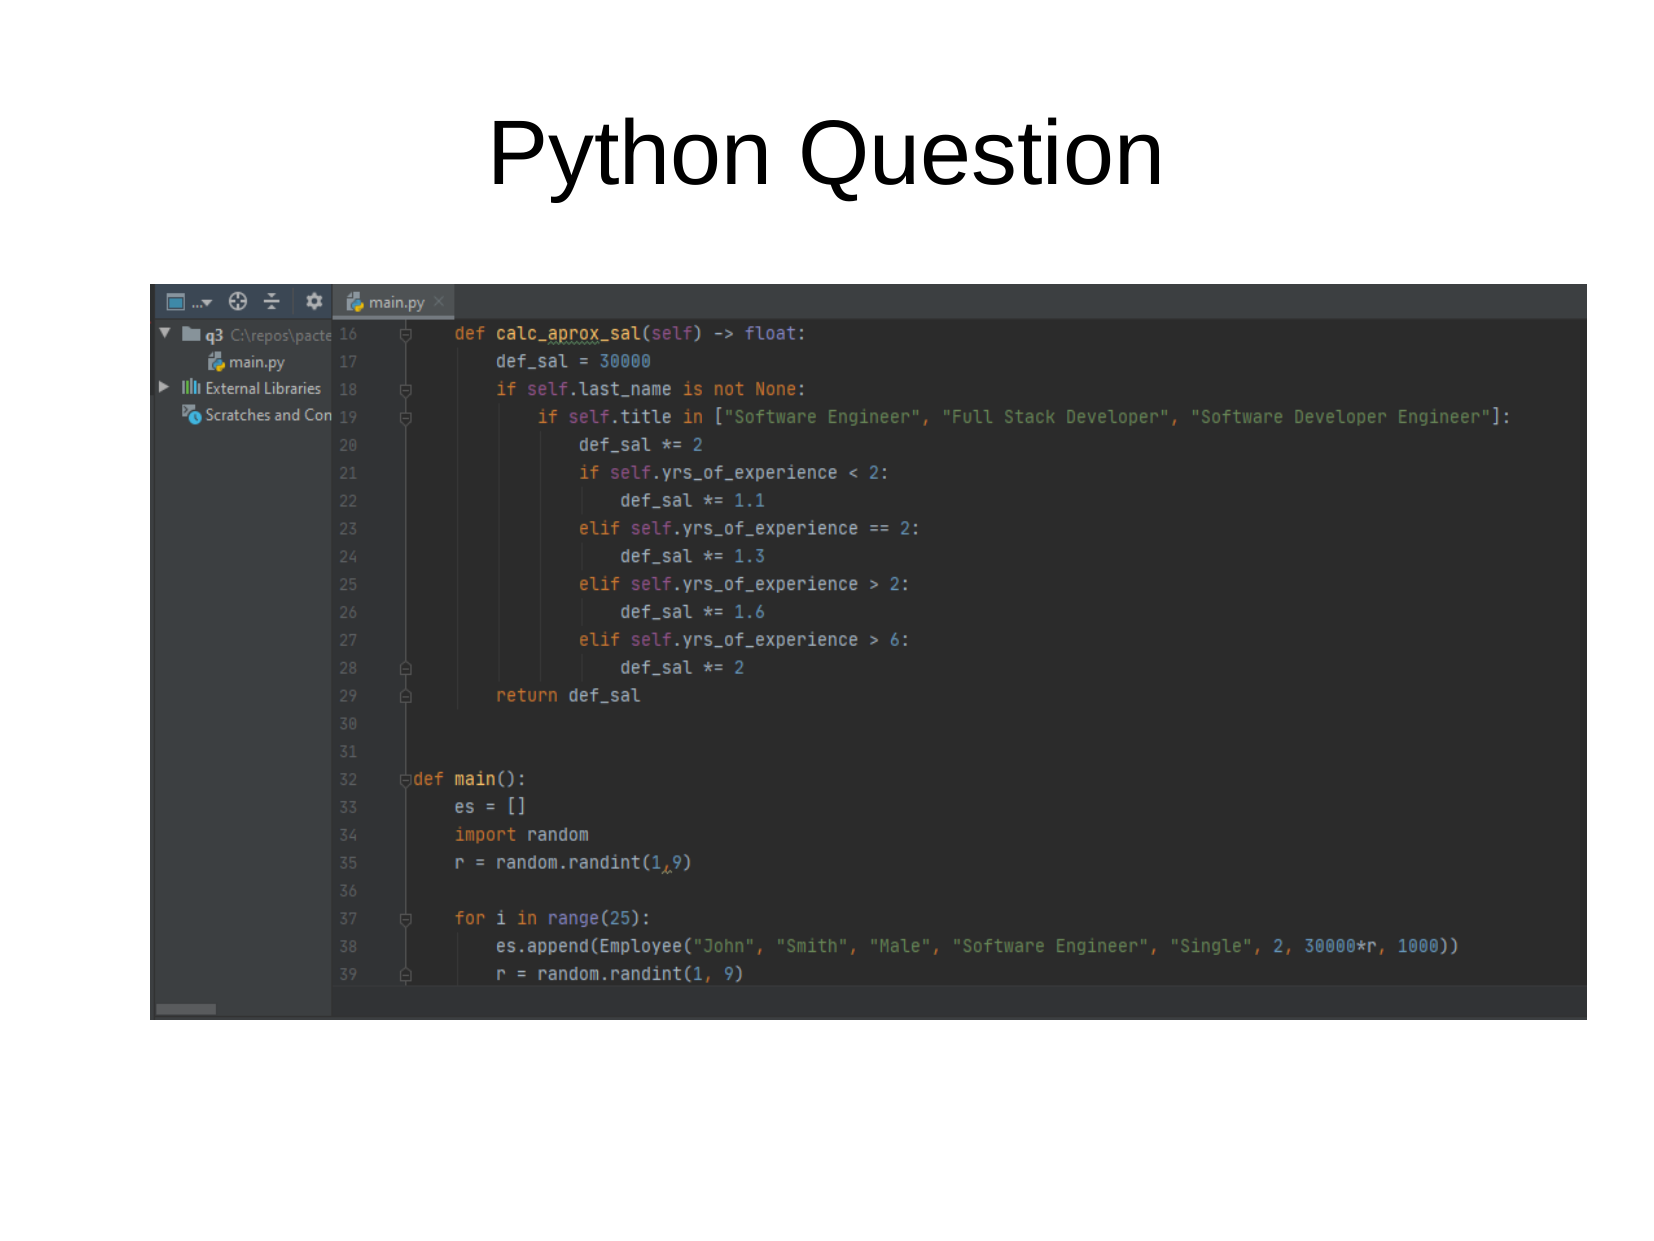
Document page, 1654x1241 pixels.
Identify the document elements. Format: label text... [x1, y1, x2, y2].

picture [150, 284, 1587, 1021]
title Python Question [82, 49, 1571, 257]
